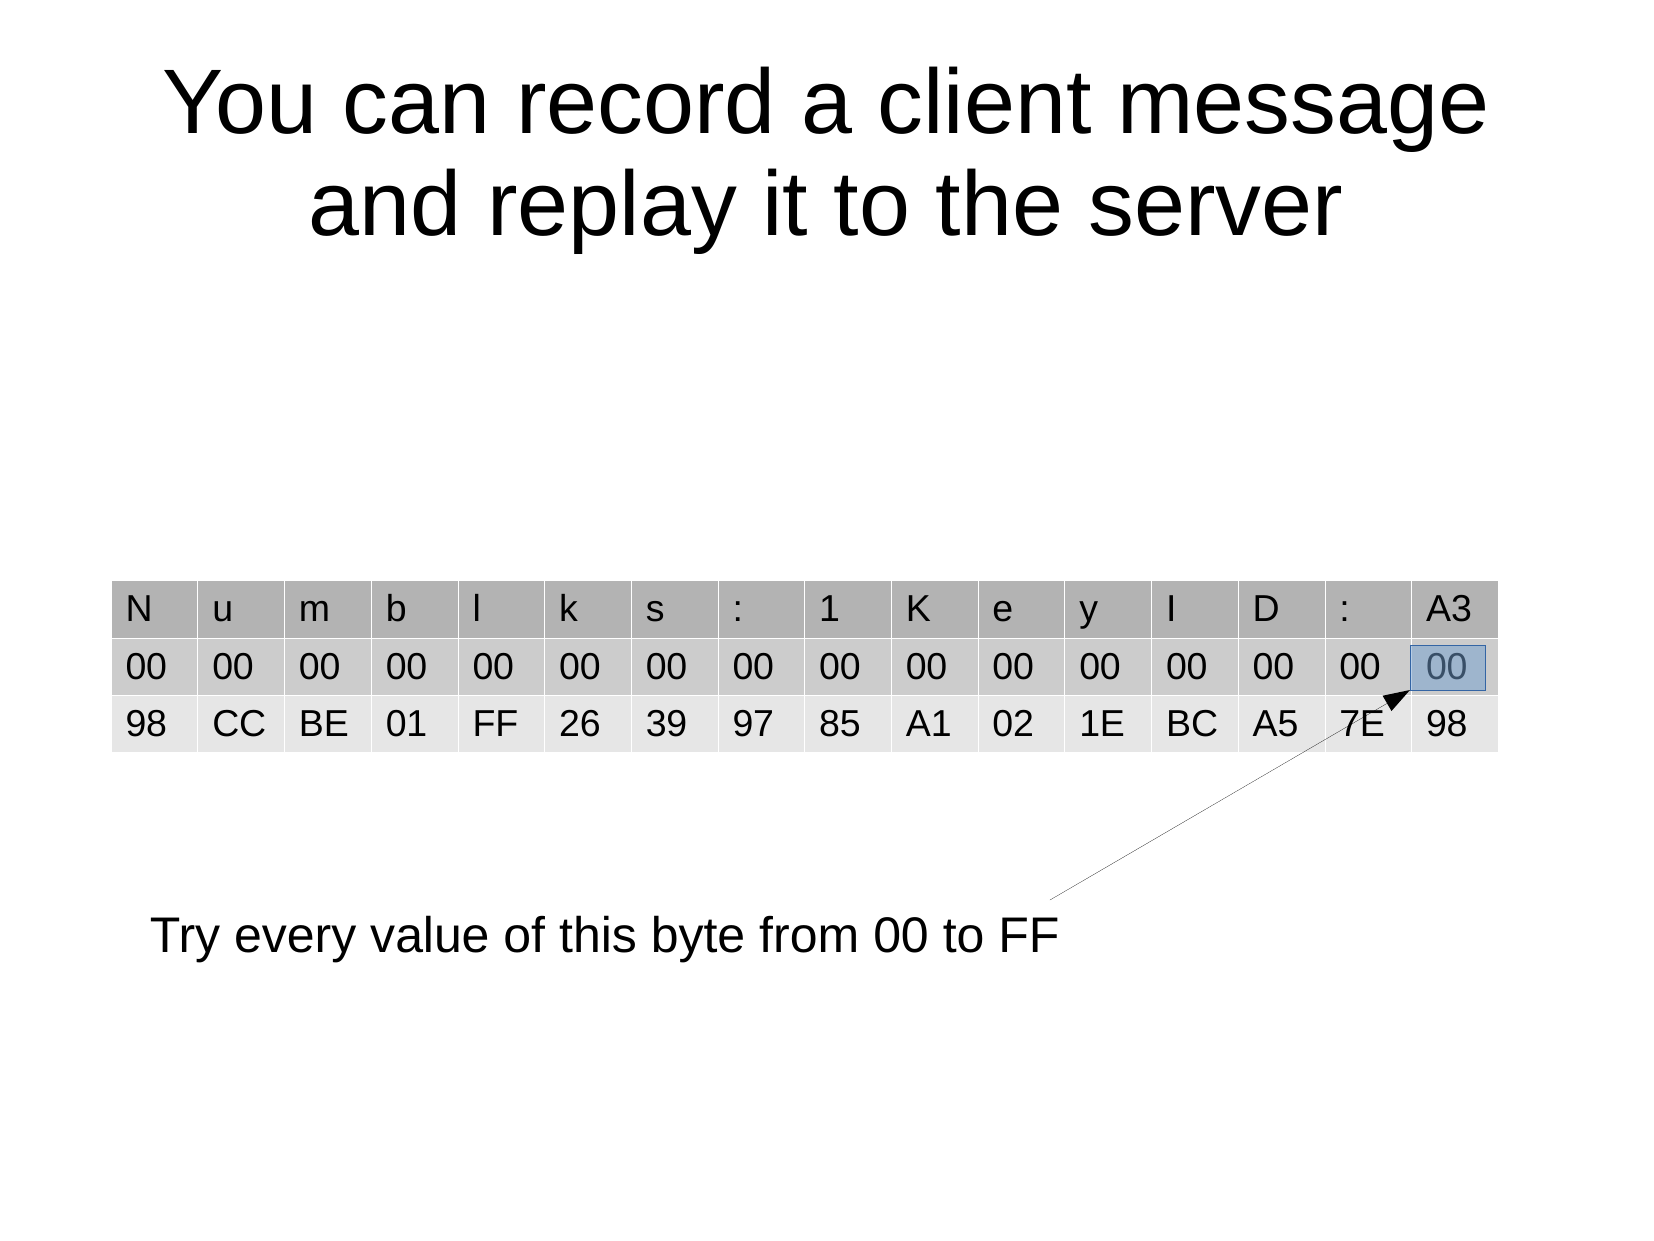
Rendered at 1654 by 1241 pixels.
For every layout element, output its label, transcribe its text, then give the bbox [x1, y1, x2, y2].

table_header A3 [1412, 581, 1498, 638]
table_cell 00 [198, 639, 284, 695]
table_cell 00 [719, 639, 804, 695]
table_cell 00 [459, 639, 544, 695]
table_cell 00 [112, 639, 197, 695]
table_cell 00 [979, 639, 1064, 695]
table_header : [719, 581, 804, 638]
table_cell FF [459, 696, 544, 752]
table_cell 00 [1065, 639, 1151, 695]
table_cell 01 [372, 696, 458, 752]
table_header b [372, 581, 458, 638]
table_header l [459, 581, 544, 638]
table_cell A5 [1306, 741, 1325, 752]
table_header u [198, 581, 284, 638]
table_cell 1E [1065, 696, 1151, 752]
table_cell 00 [805, 639, 891, 695]
table_cell BC [1152, 696, 1238, 752]
table_header s [632, 581, 718, 638]
table_cell A1 [892, 696, 978, 752]
table_header y [1065, 581, 1151, 638]
table_header N [112, 581, 197, 638]
table_cell 00 [892, 639, 978, 695]
table_cell CC [198, 696, 284, 752]
text_box Try every value of this byte from 00 to FF [135, 900, 1141, 972]
table_header D [1239, 581, 1325, 638]
table_cell 98 [112, 696, 197, 752]
table_cell 00 [1326, 639, 1411, 695]
table_cell 98 [1412, 696, 1498, 752]
table_header m [285, 581, 371, 638]
table_cell 00 [285, 639, 371, 695]
table_header K [892, 581, 978, 638]
table_header I [1152, 581, 1238, 638]
table_cell 00 [545, 639, 631, 695]
table_cell BE [285, 696, 371, 752]
table_header k [545, 581, 631, 638]
table_cell 00 [632, 639, 718, 695]
table_cell 00 [1152, 639, 1238, 695]
table_cell 39 [632, 696, 718, 752]
table_cell 02 [979, 696, 1064, 752]
table_header e [979, 581, 1064, 638]
table_header 1 [805, 581, 891, 638]
table_cell 00 [1412, 639, 1498, 695]
table_cell 85 [805, 696, 891, 752]
table_cell 7E [1326, 696, 1411, 752]
text_box [1410, 645, 1486, 691]
table_cell A5 [1239, 696, 1325, 752]
table_cell 7E [1326, 696, 1386, 738]
table_header : [1326, 581, 1411, 638]
table_cell 97 [719, 696, 804, 752]
table_cell 26 [545, 696, 631, 752]
title You can record a client message and replay it to the server [82, 49, 1571, 257]
table_cell 00 [1239, 639, 1325, 695]
table_cell 00 [372, 639, 458, 695]
